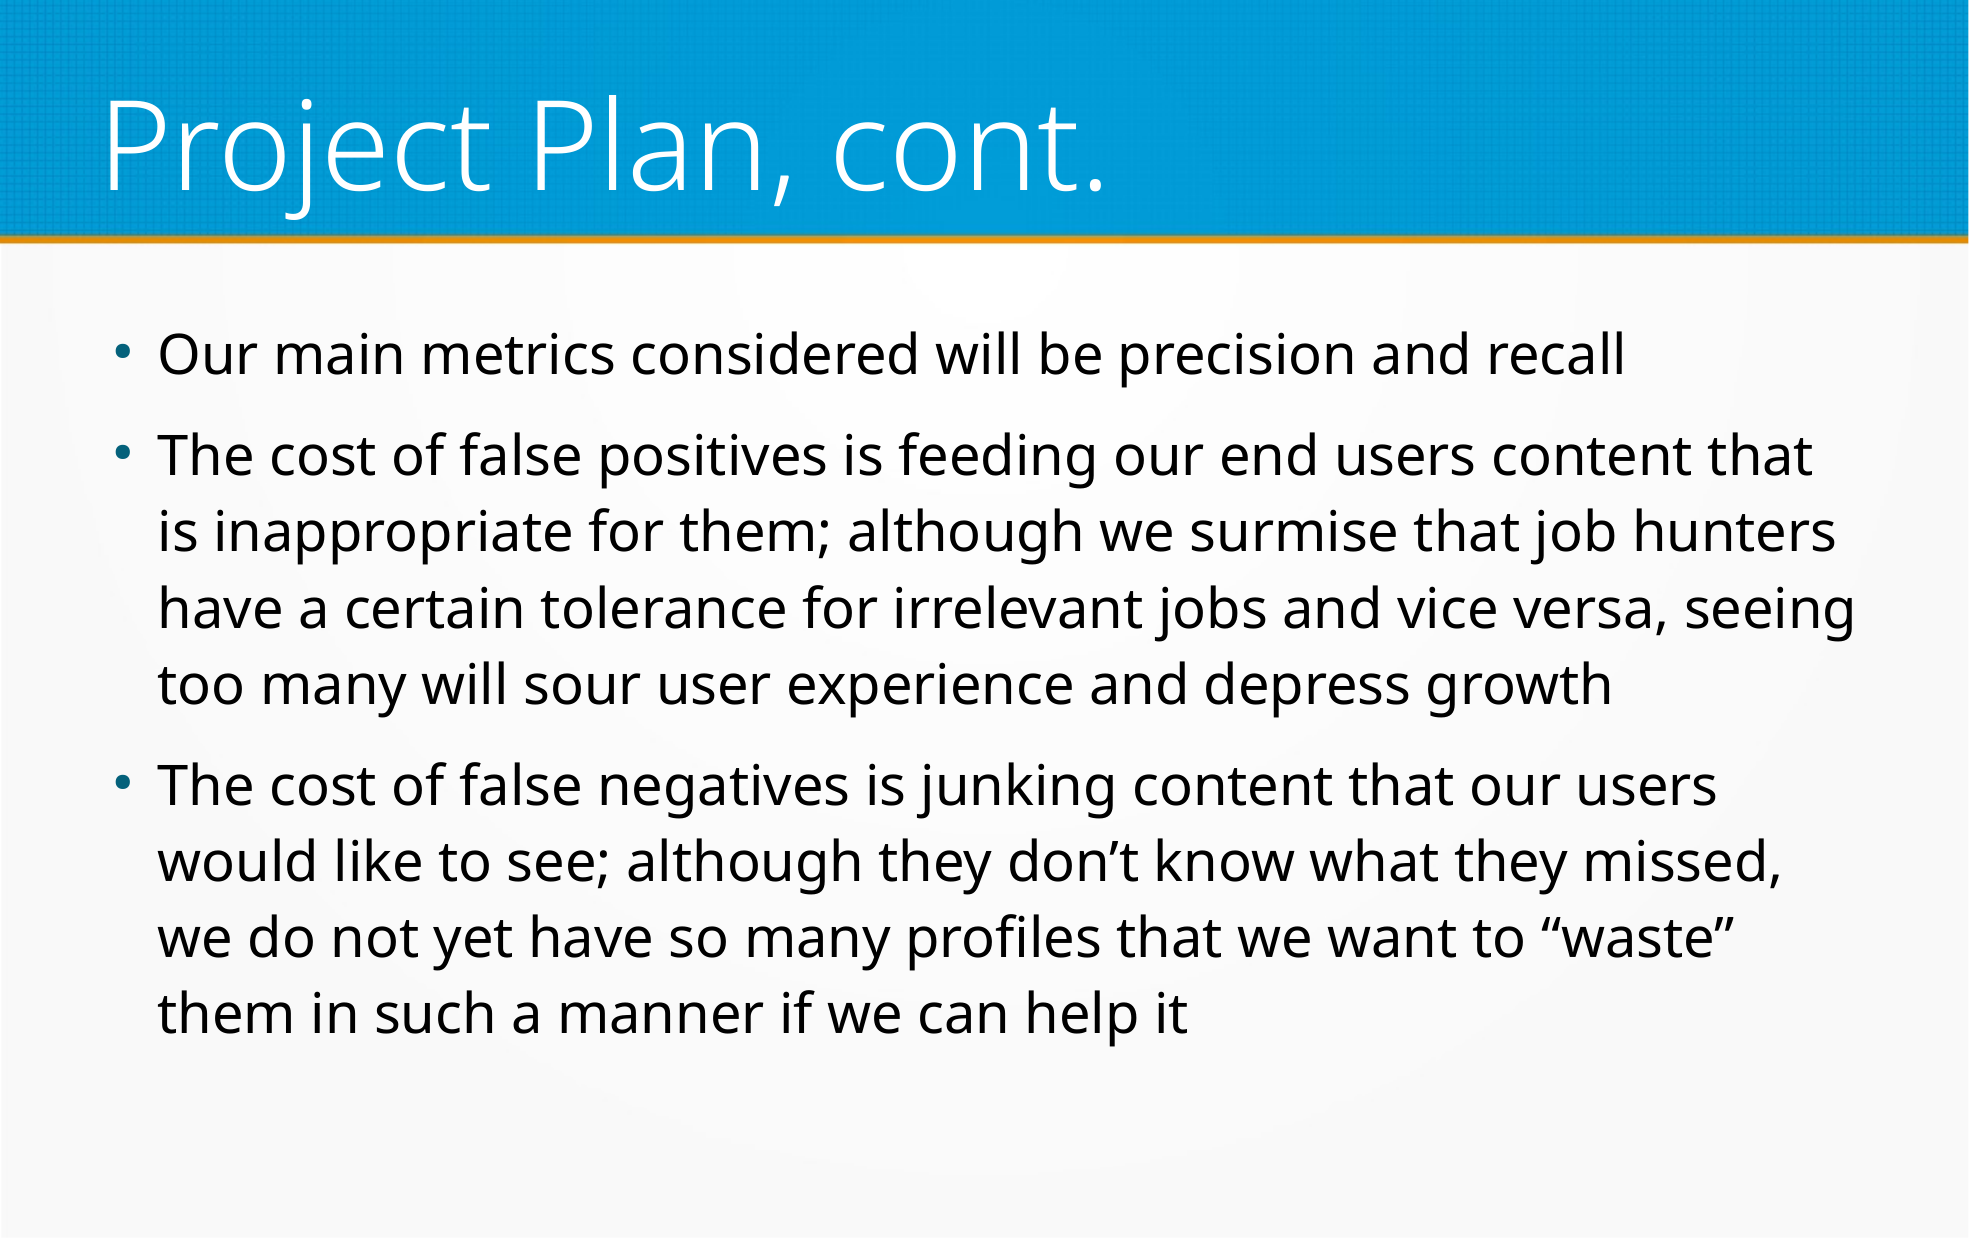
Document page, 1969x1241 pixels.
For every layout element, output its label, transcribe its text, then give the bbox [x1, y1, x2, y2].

list Our main metrics considered will be precision and recall The cost of false positives is feeding our end users content that is inappropriate for them; although we surmise that job hunters have a certain tolerance for irrelevant jobs and vice versa, seeing too many will sour user experience and depress growth The cost of false negatives is junking content that our users would like to see; although they don’t know what they missed, we do not yet have so many profiles that we want to “waste” them in such a manner if we can help it [98, 315, 1861, 1081]
title Project Plan, cont. [98, 19, 1870, 227]
picture [0, 233, 1969, 1241]
